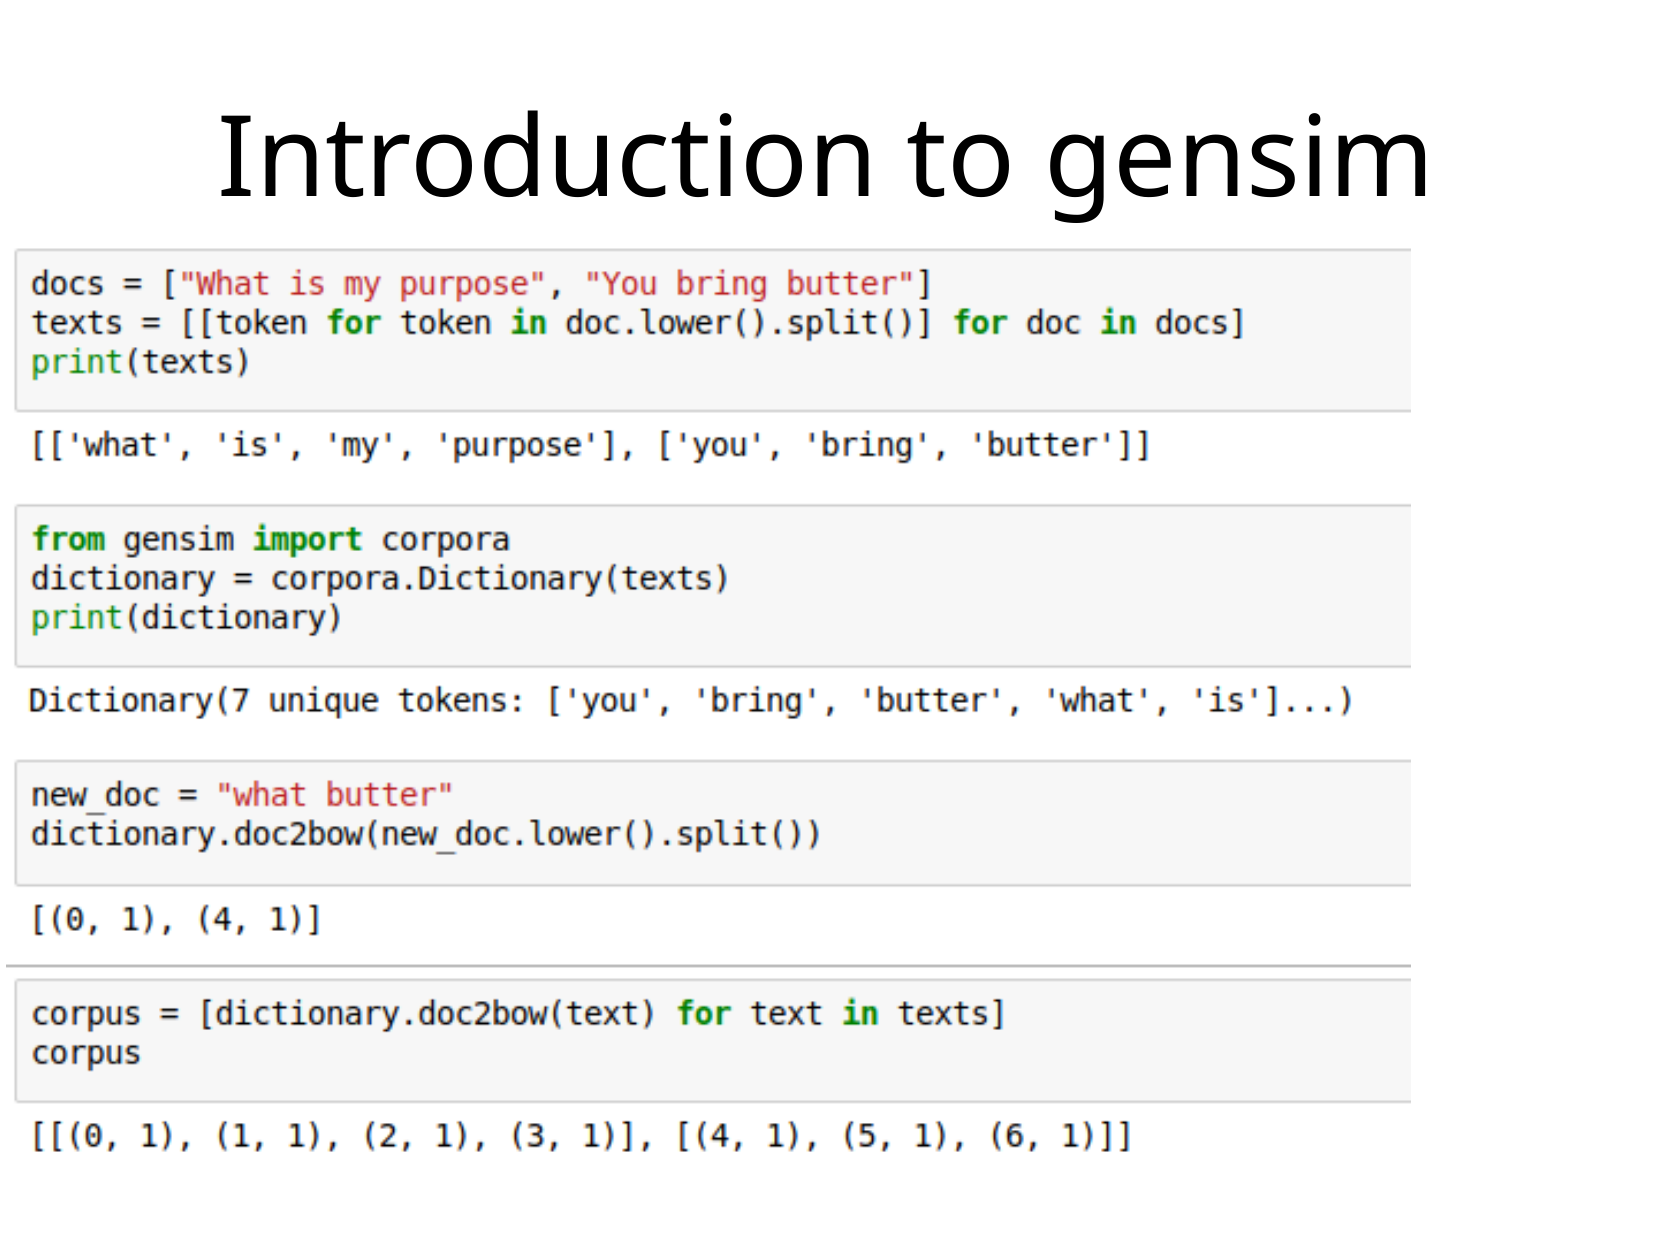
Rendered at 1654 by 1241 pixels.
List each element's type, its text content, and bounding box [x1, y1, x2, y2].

title Introduction to gensim [82, 49, 1571, 257]
picture [6, 224, 1411, 1175]
